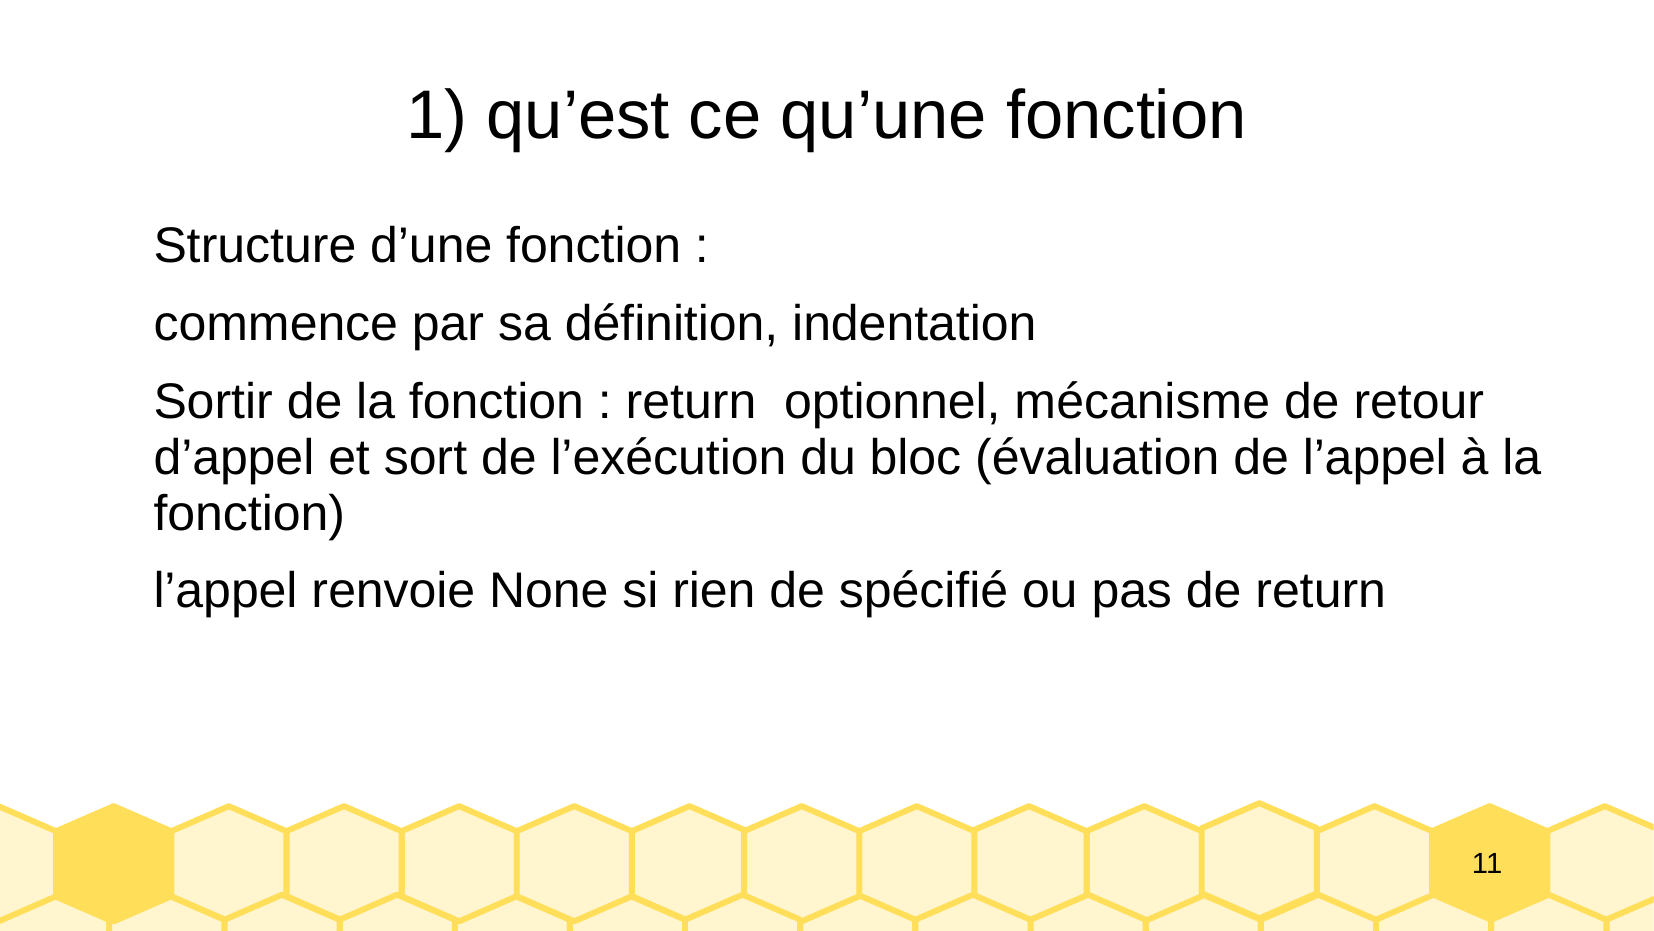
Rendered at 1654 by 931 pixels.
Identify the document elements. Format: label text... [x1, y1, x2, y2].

title 1) qu’est ce qu’une fonction [82, 37, 1571, 193]
list Structure d’une fonction : commence par sa définition, indentation Sortir de la fonction : return optionnel, mécanisme de retour d’appel et sort de l’exécution du bloc (évaluation de l’appel à la fonction) l’appel renvoie None si rien de spécifié ou pas de return [82, 217, 1571, 758]
